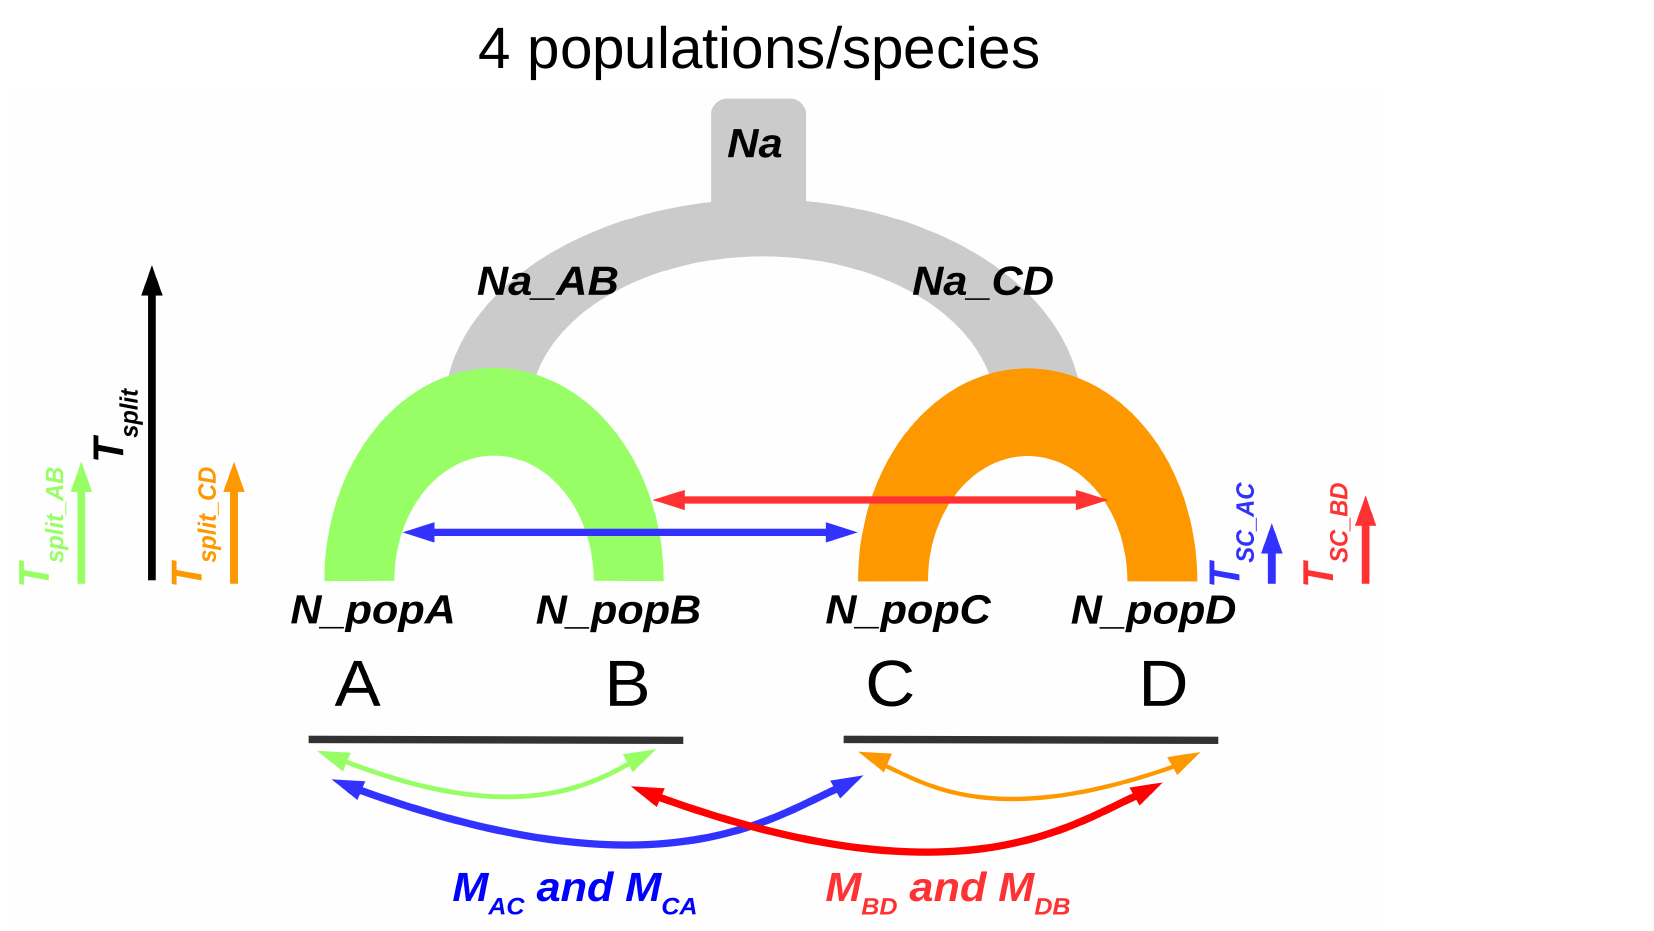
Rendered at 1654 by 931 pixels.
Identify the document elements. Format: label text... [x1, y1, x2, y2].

text_box 4 populations/species [464, 8, 1057, 89]
picture [12, 89, 1382, 925]
